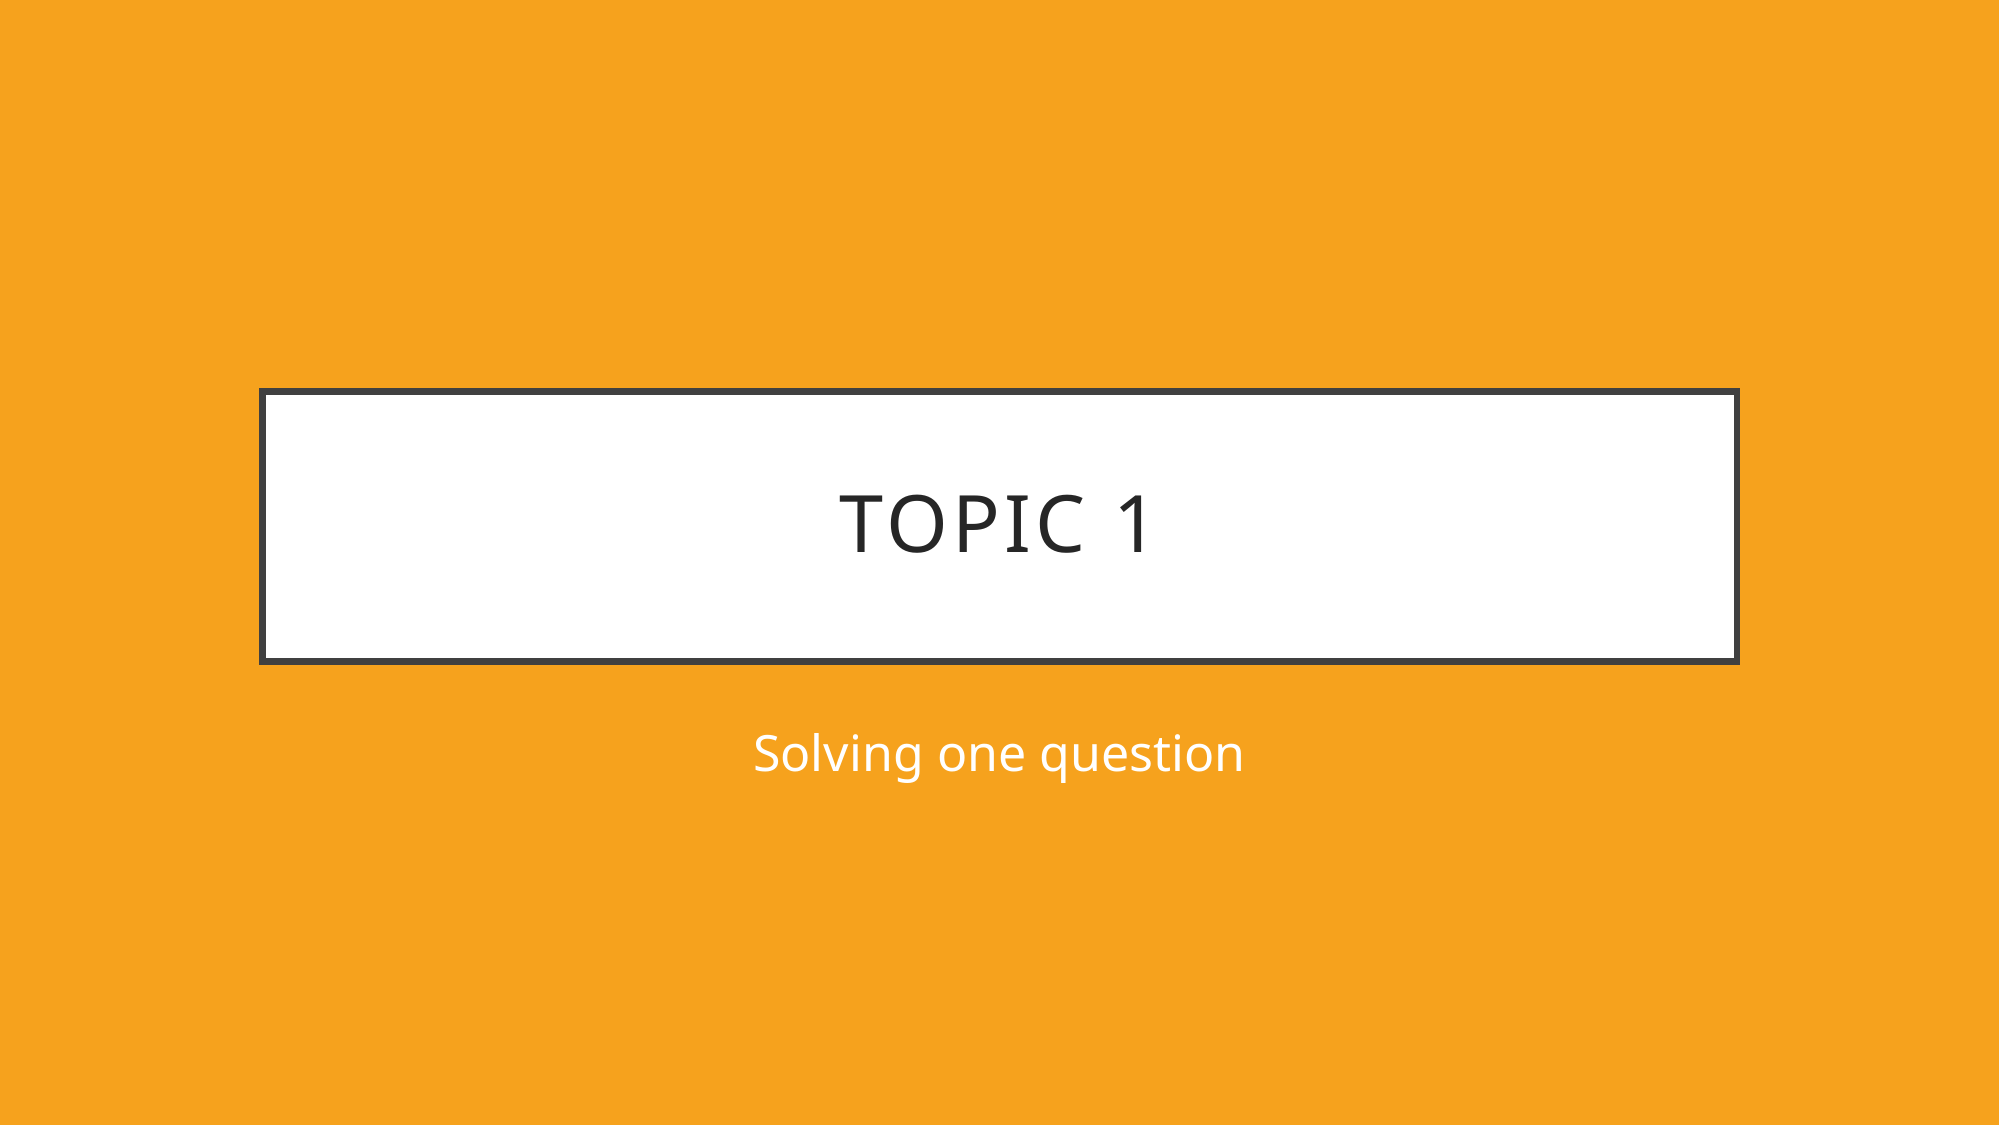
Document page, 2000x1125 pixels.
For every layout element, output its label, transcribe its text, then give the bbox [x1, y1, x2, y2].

list Solving one question [442, 713, 1558, 984]
title Topic 1 [262, 391, 1737, 662]
